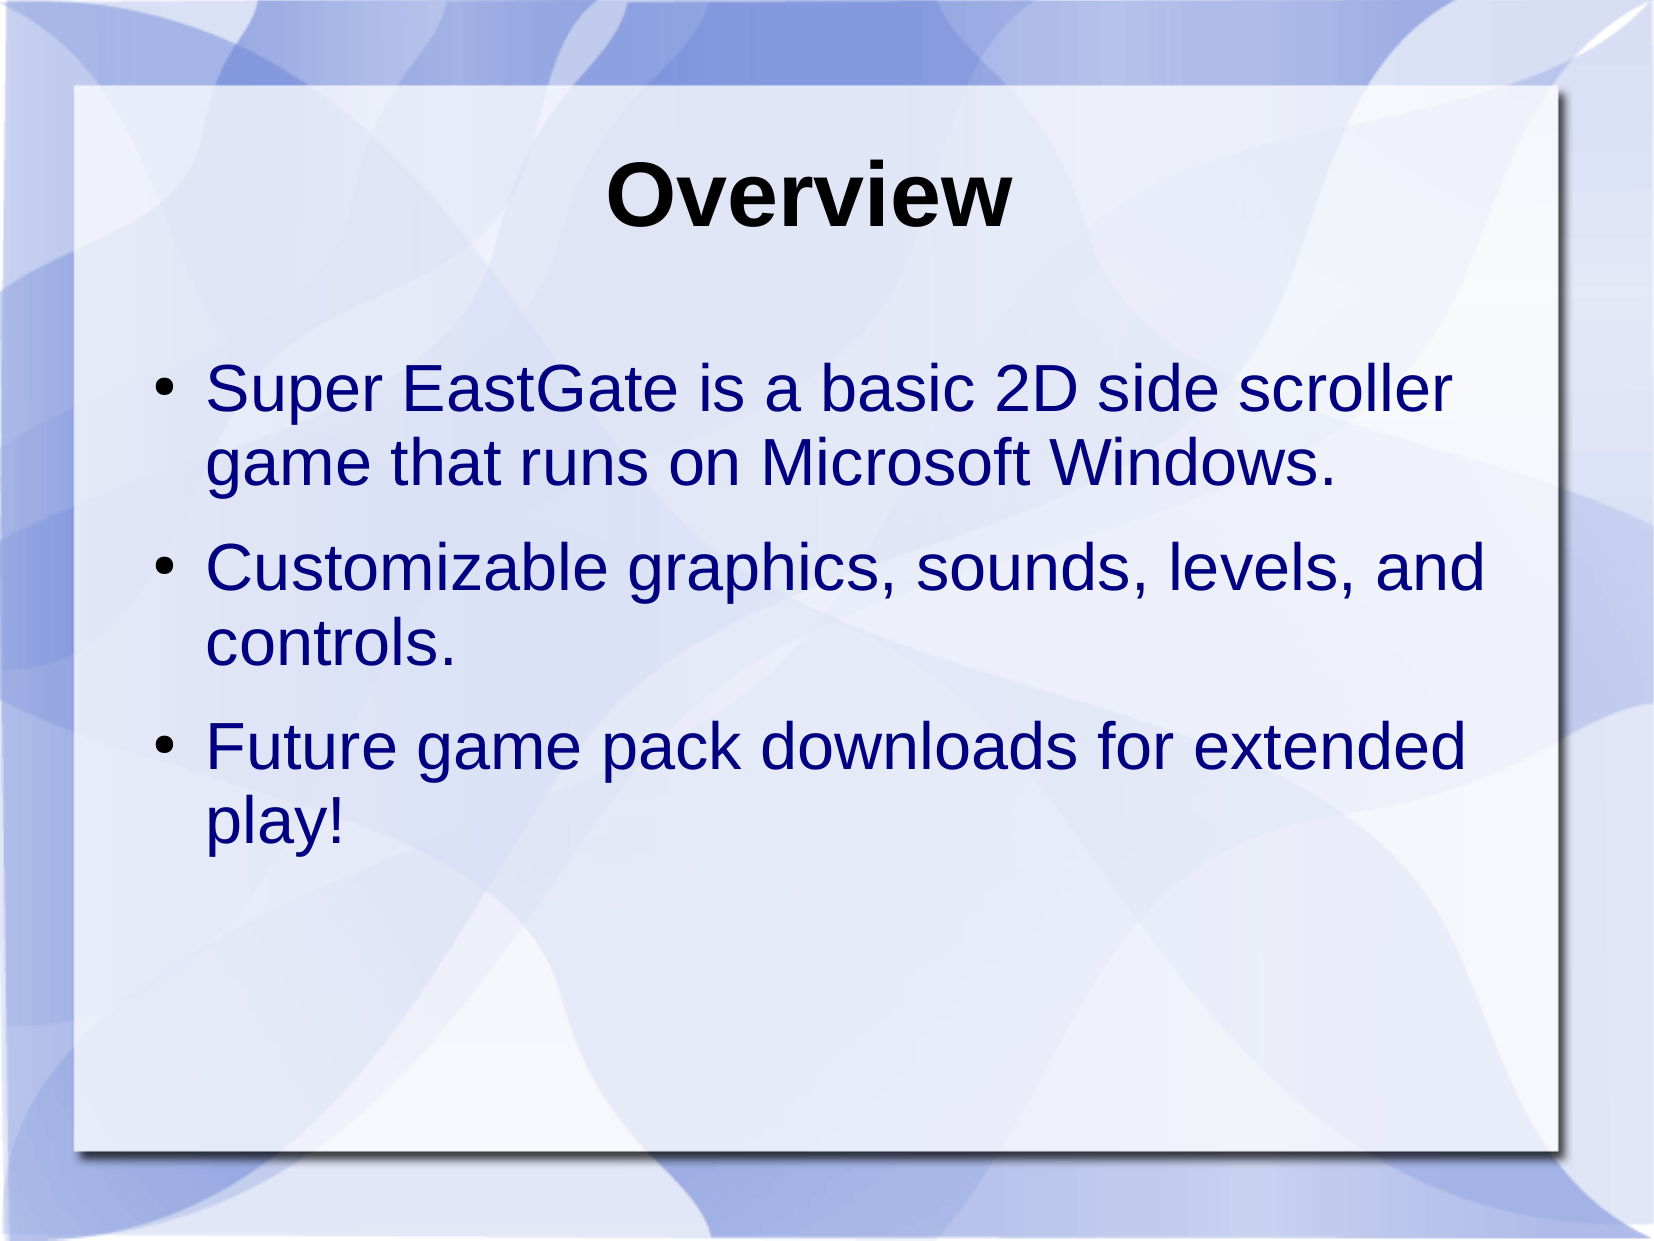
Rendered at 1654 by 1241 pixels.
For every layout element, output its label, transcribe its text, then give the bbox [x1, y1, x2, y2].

title Overview [82, 90, 1536, 298]
list Super EastGate is a basic 2D side scroller game that runs on Microsoft Windows. Customizable graphics, sounds, levels, and controls. Future game pack downloads for extended play! [134, 350, 1516, 1133]
picture [0, 0, 1654, 1241]
